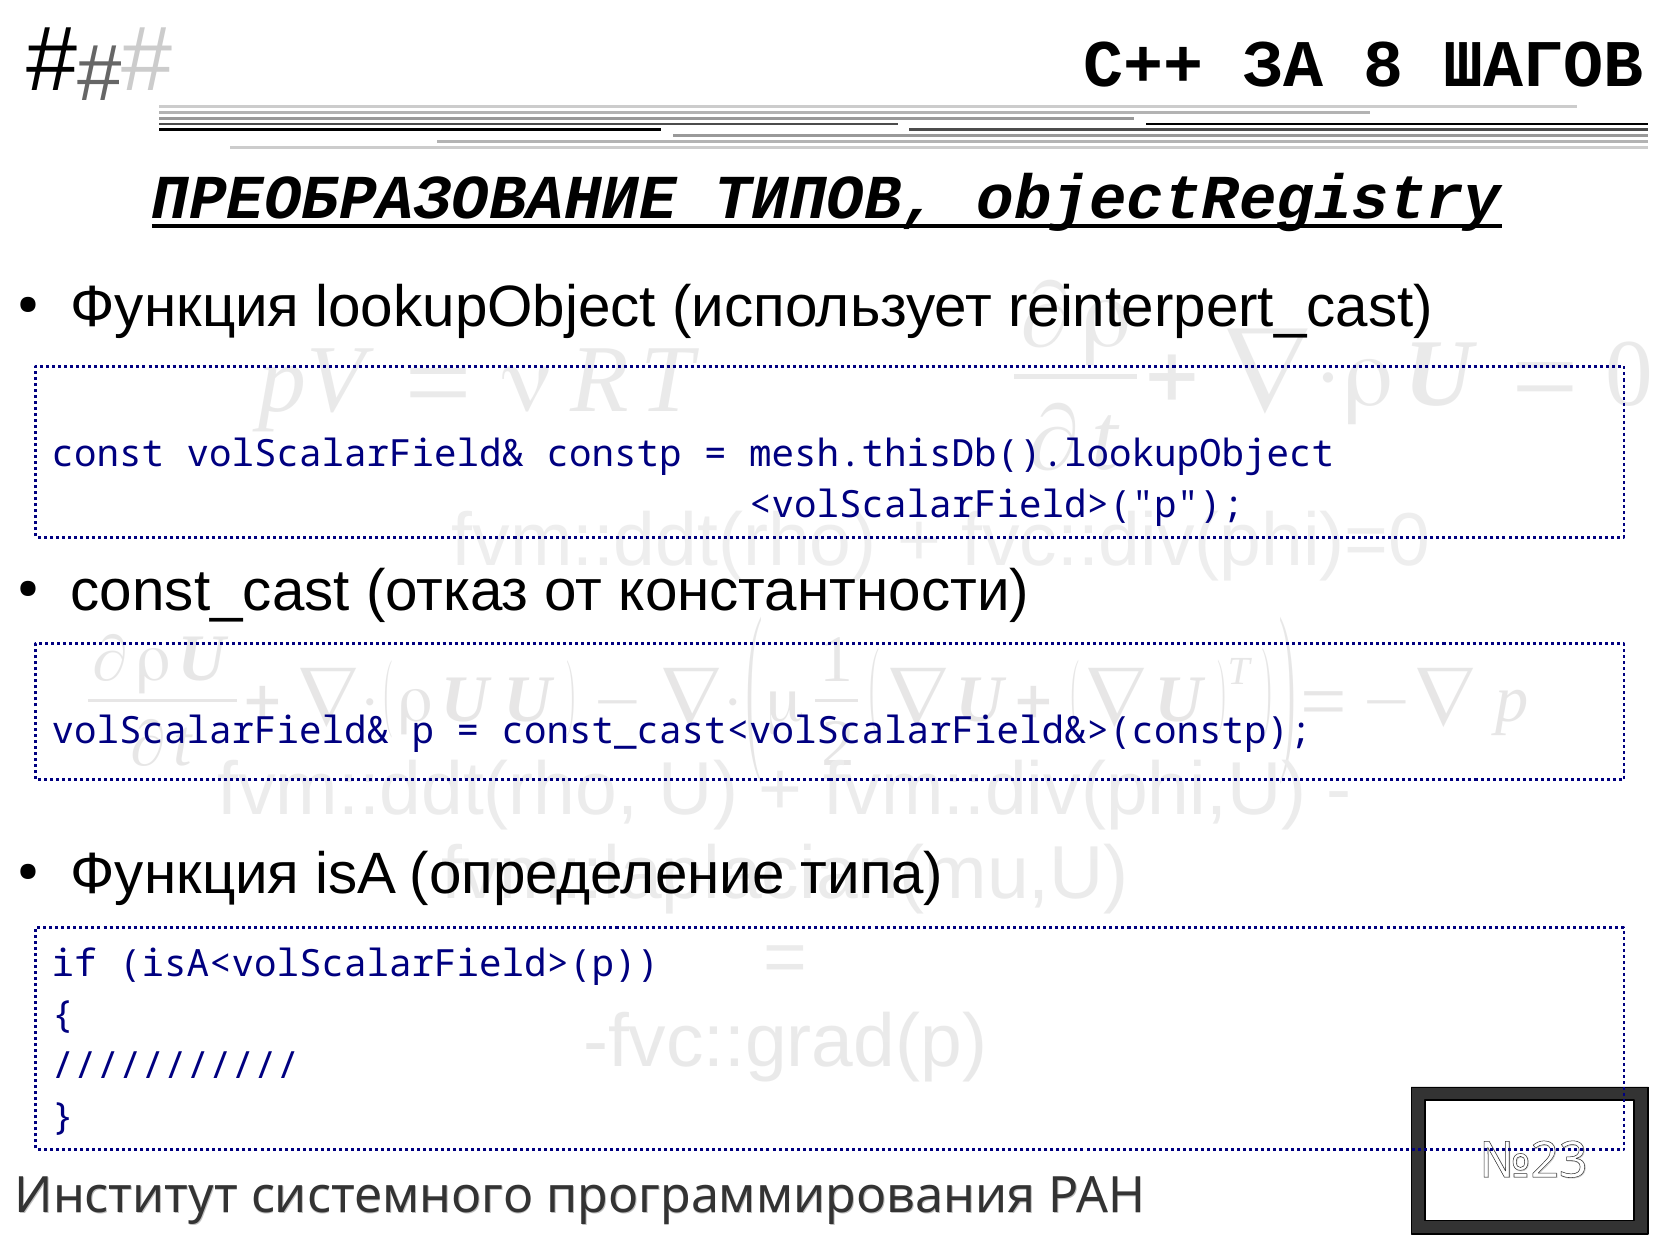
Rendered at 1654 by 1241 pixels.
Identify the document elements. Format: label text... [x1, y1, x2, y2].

title ПРЕОБРАЗОВАНИЕ ТИПОВ, objectRegistry [0, 147, 1654, 257]
text_box volScalarField& p = const_cast<volScalarField&>(constp); [35, 643, 1625, 780]
list Функция lookupObject (использует reinterpert_cast) const_cast (отказ от константности) Функция isA (определение типа) [0, 274, 1654, 1093]
text_box if (isA<volScalarField>(p)) { /////////// } [35, 927, 1625, 1117]
text_box const volScalarField& constp = mesh.thisDb().lookupObject <volScalarField>("p"); [35, 366, 1625, 513]
